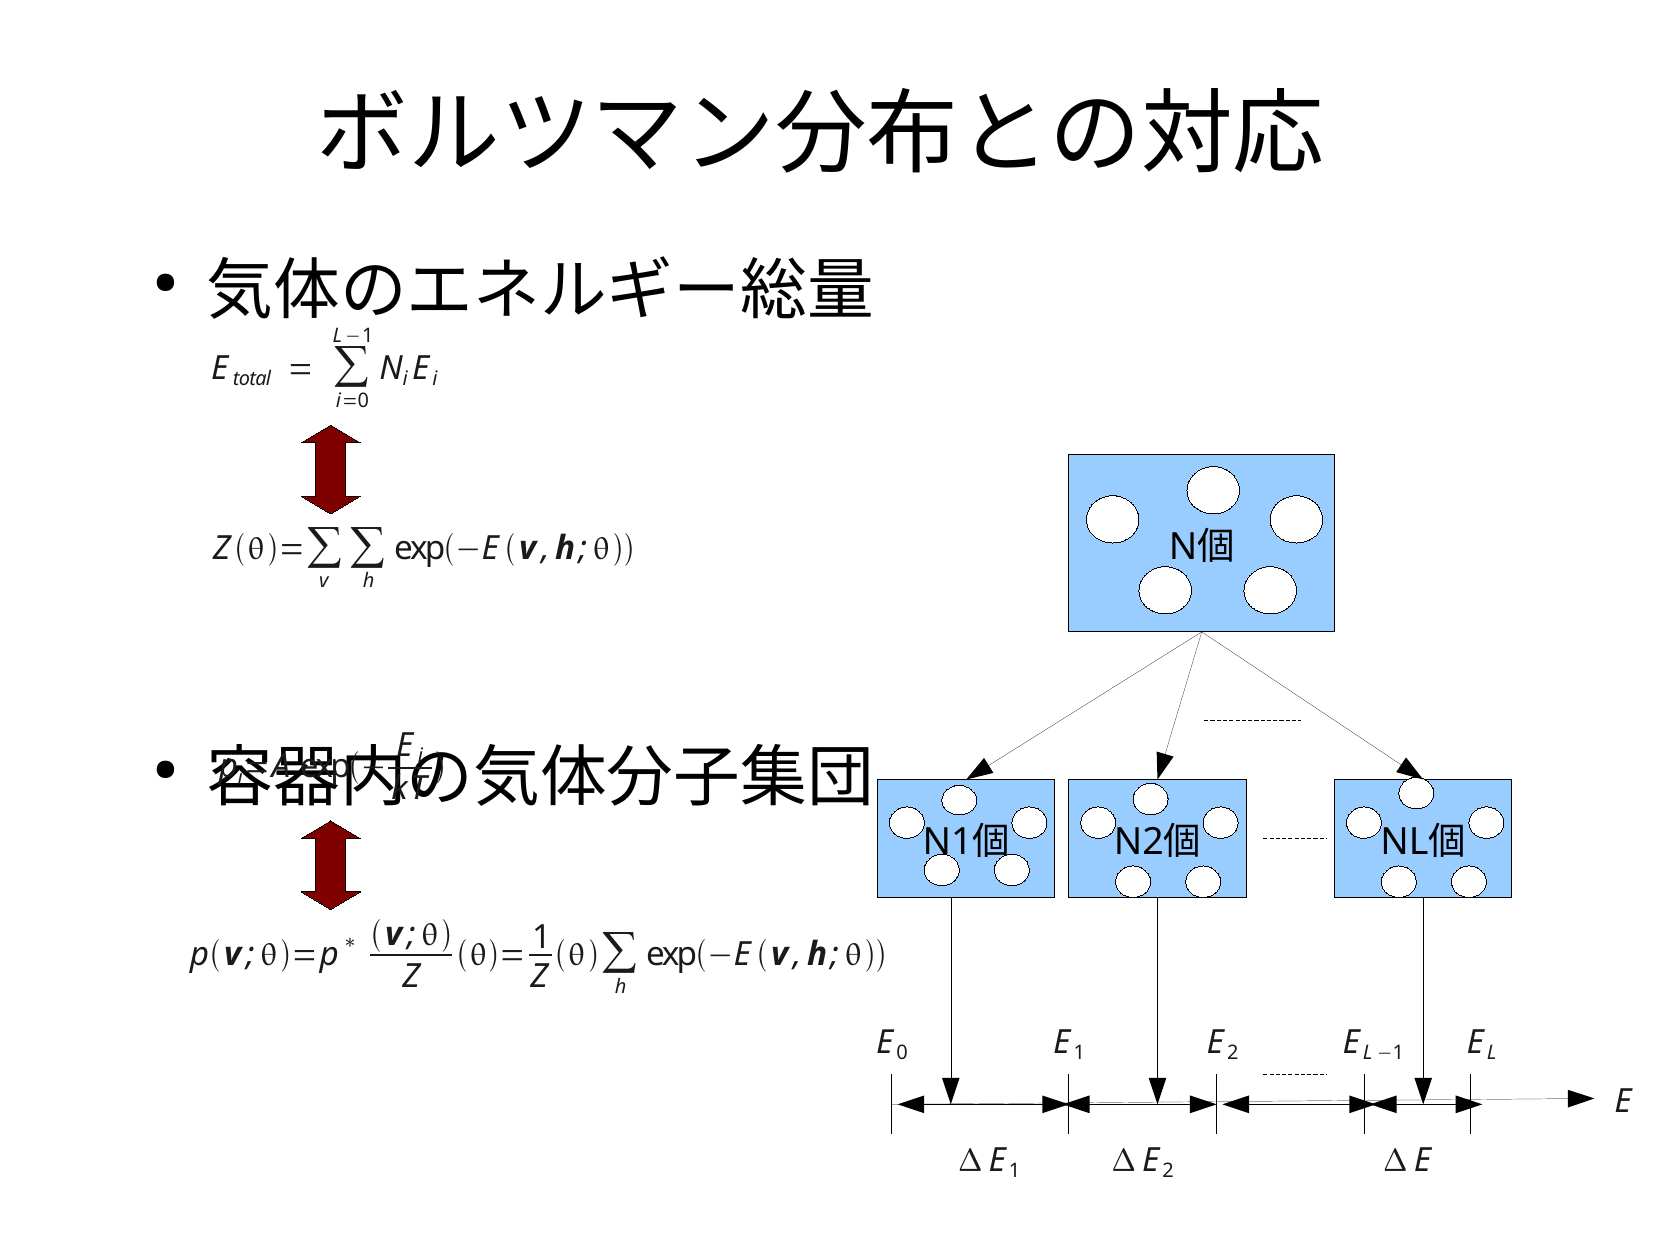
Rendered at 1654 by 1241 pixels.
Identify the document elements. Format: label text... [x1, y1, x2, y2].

text_box [994, 854, 1030, 886]
chart [206, 524, 641, 591]
text_box [1346, 806, 1382, 839]
text_box [1270, 495, 1323, 544]
text_box [889, 806, 925, 839]
text_box N2個 [1068, 779, 1247, 898]
text_box [1203, 806, 1239, 839]
chart [183, 915, 892, 997]
chart [1377, 1141, 1439, 1178]
text_box N1個 [877, 779, 1055, 898]
title ボルツマン分布との対応 [76, 29, 1565, 222]
chart [212, 726, 452, 804]
chart [1336, 1023, 1409, 1063]
text_box NL個 [1334, 779, 1512, 898]
chart [1046, 1023, 1090, 1063]
text_box [924, 854, 960, 886]
text_box [1185, 865, 1221, 898]
chart [1106, 1141, 1178, 1181]
text_box [1381, 865, 1417, 898]
chart [1608, 1082, 1640, 1116]
text_box [1398, 777, 1434, 809]
text_box [1468, 806, 1504, 839]
text_box [1186, 466, 1240, 514]
text_box [1011, 806, 1047, 839]
list 気体のエネルギー総量 容器内の気体分子集団 [135, 236, 916, 1182]
text_box [1080, 806, 1116, 839]
text_box [1115, 865, 1151, 898]
chart [952, 1141, 1025, 1181]
text_box [1086, 495, 1139, 544]
text_box [1133, 783, 1169, 815]
text_box [1451, 865, 1487, 898]
text_box N個 [1068, 454, 1335, 632]
chart [1460, 1023, 1506, 1063]
text_box [301, 425, 361, 514]
text_box [941, 785, 977, 815]
chart [204, 324, 443, 411]
text_box [1243, 566, 1297, 614]
chart [869, 1023, 913, 1063]
text_box [301, 820, 361, 910]
chart [1200, 1023, 1243, 1063]
text_box [1138, 566, 1192, 614]
